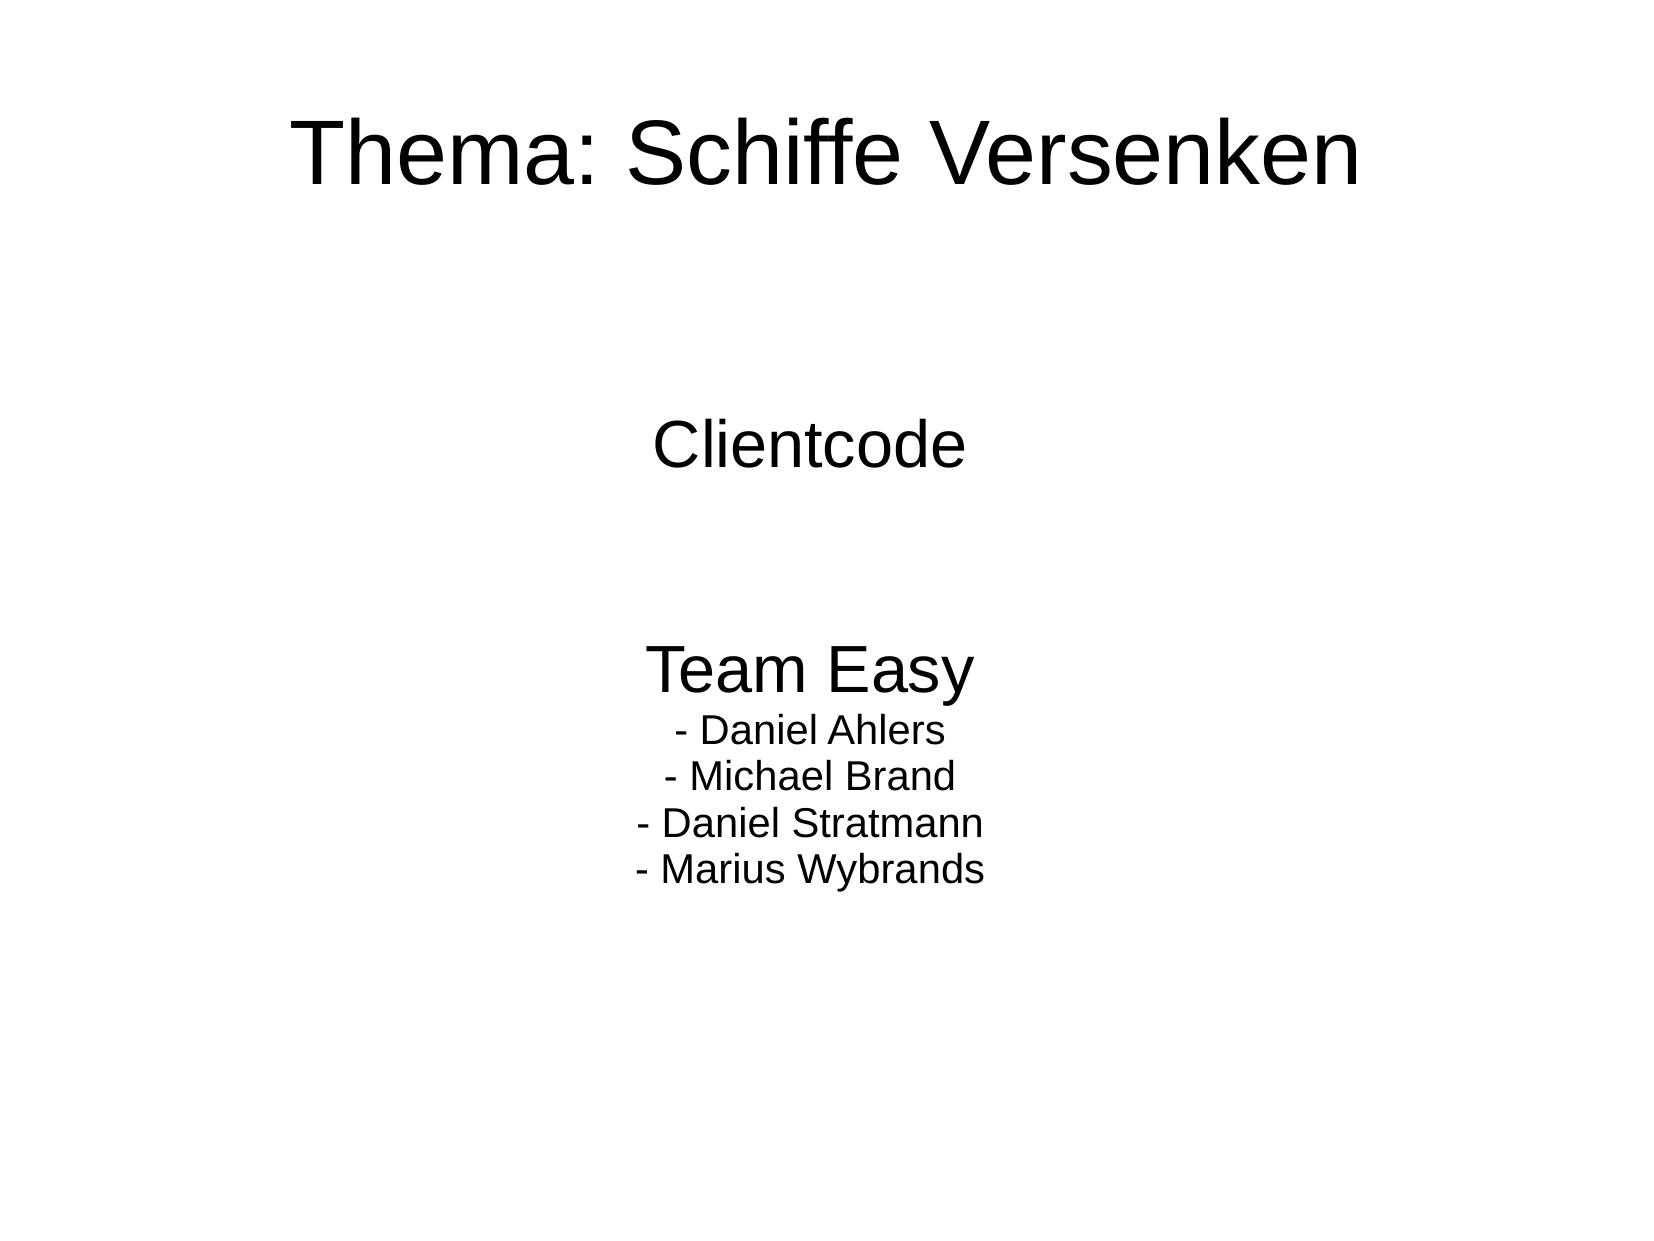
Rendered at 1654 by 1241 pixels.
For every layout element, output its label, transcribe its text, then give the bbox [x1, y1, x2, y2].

title Thema: Schiffe Versenken [82, 49, 1571, 257]
subtitle Clientcode Team Easy - Daniel Ahlers - Michael Brand - Daniel Stratmann - Marius Wybrands [82, 290, 1538, 1010]
